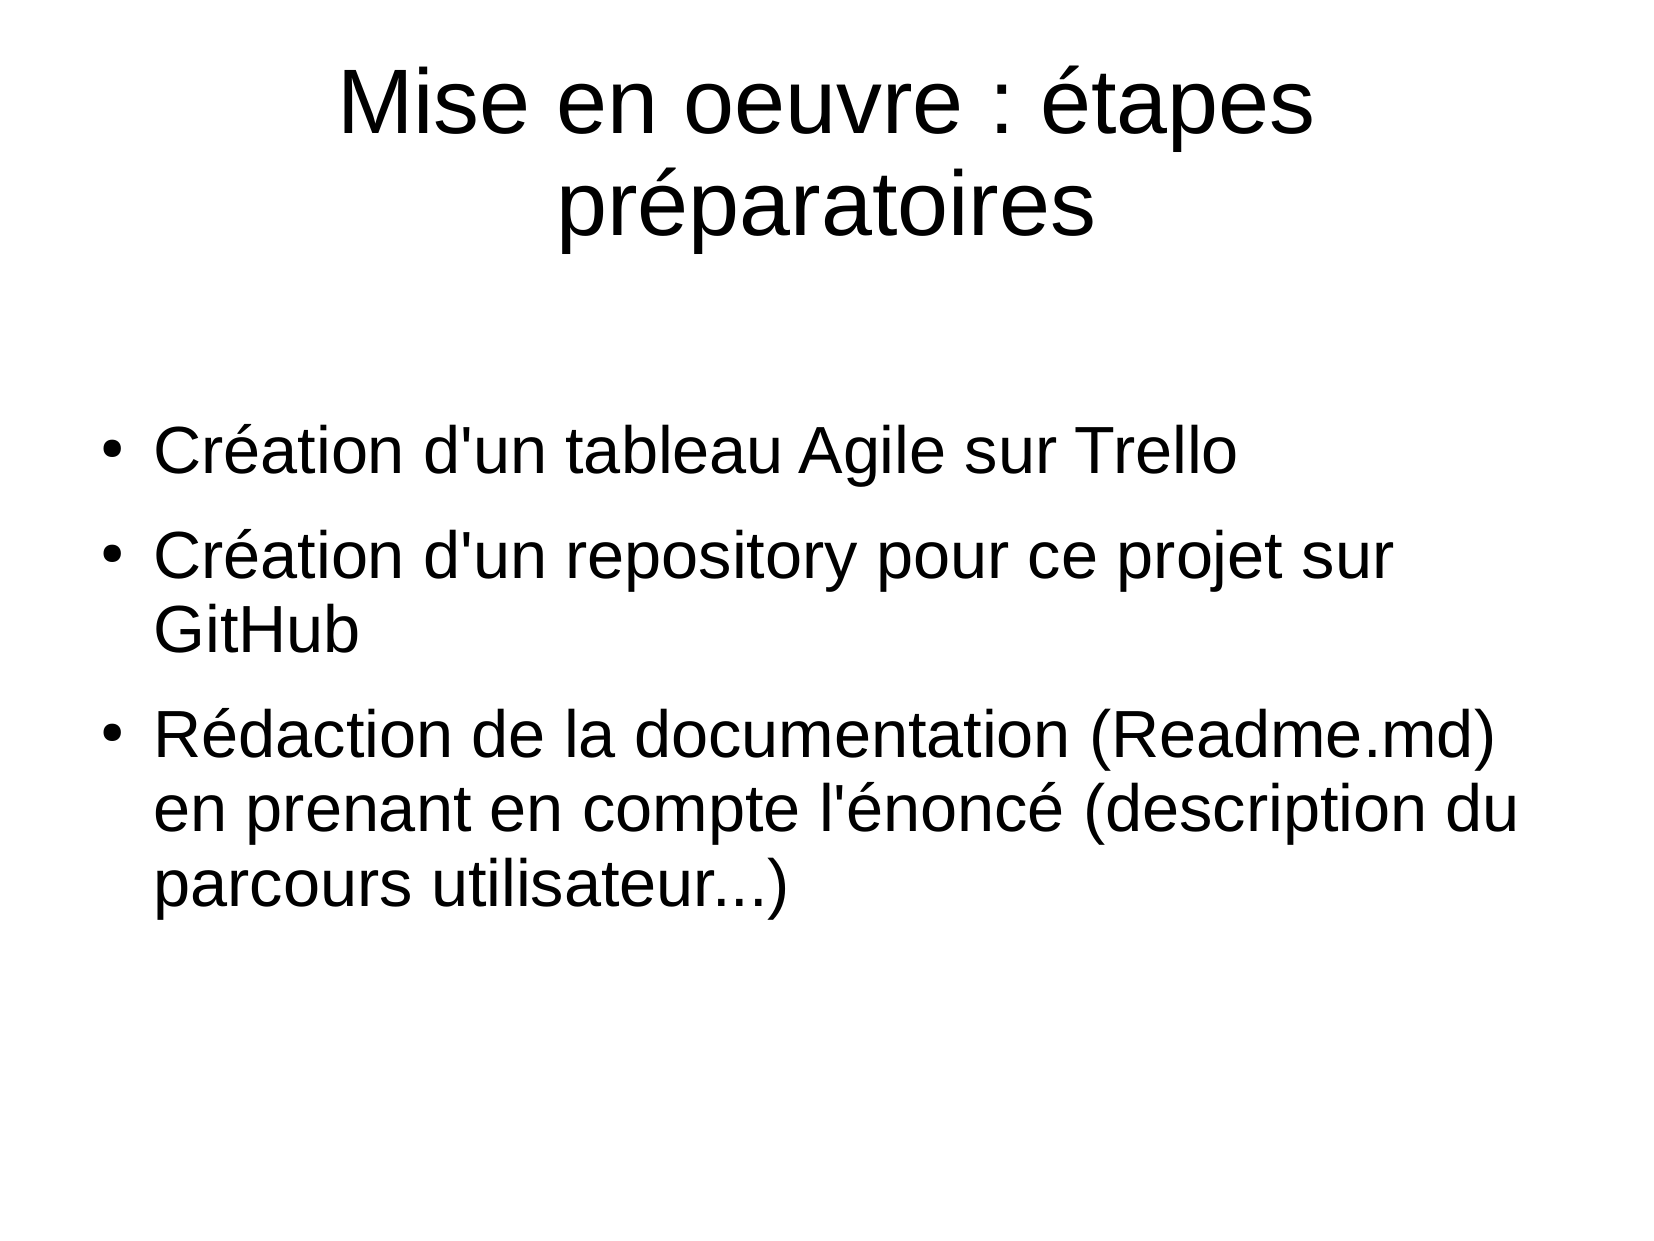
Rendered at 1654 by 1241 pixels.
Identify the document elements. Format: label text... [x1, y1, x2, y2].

title Mise en oeuvre : étapes préparatoires [82, 49, 1571, 257]
list Création d'un tableau Agile sur Trello Création d'un repository pour ce projet sur GitHub Rédaction de la documentation (Readme.md) en prenant en compte l'énoncé (description du parcours utilisateur...) [82, 413, 1571, 1109]
